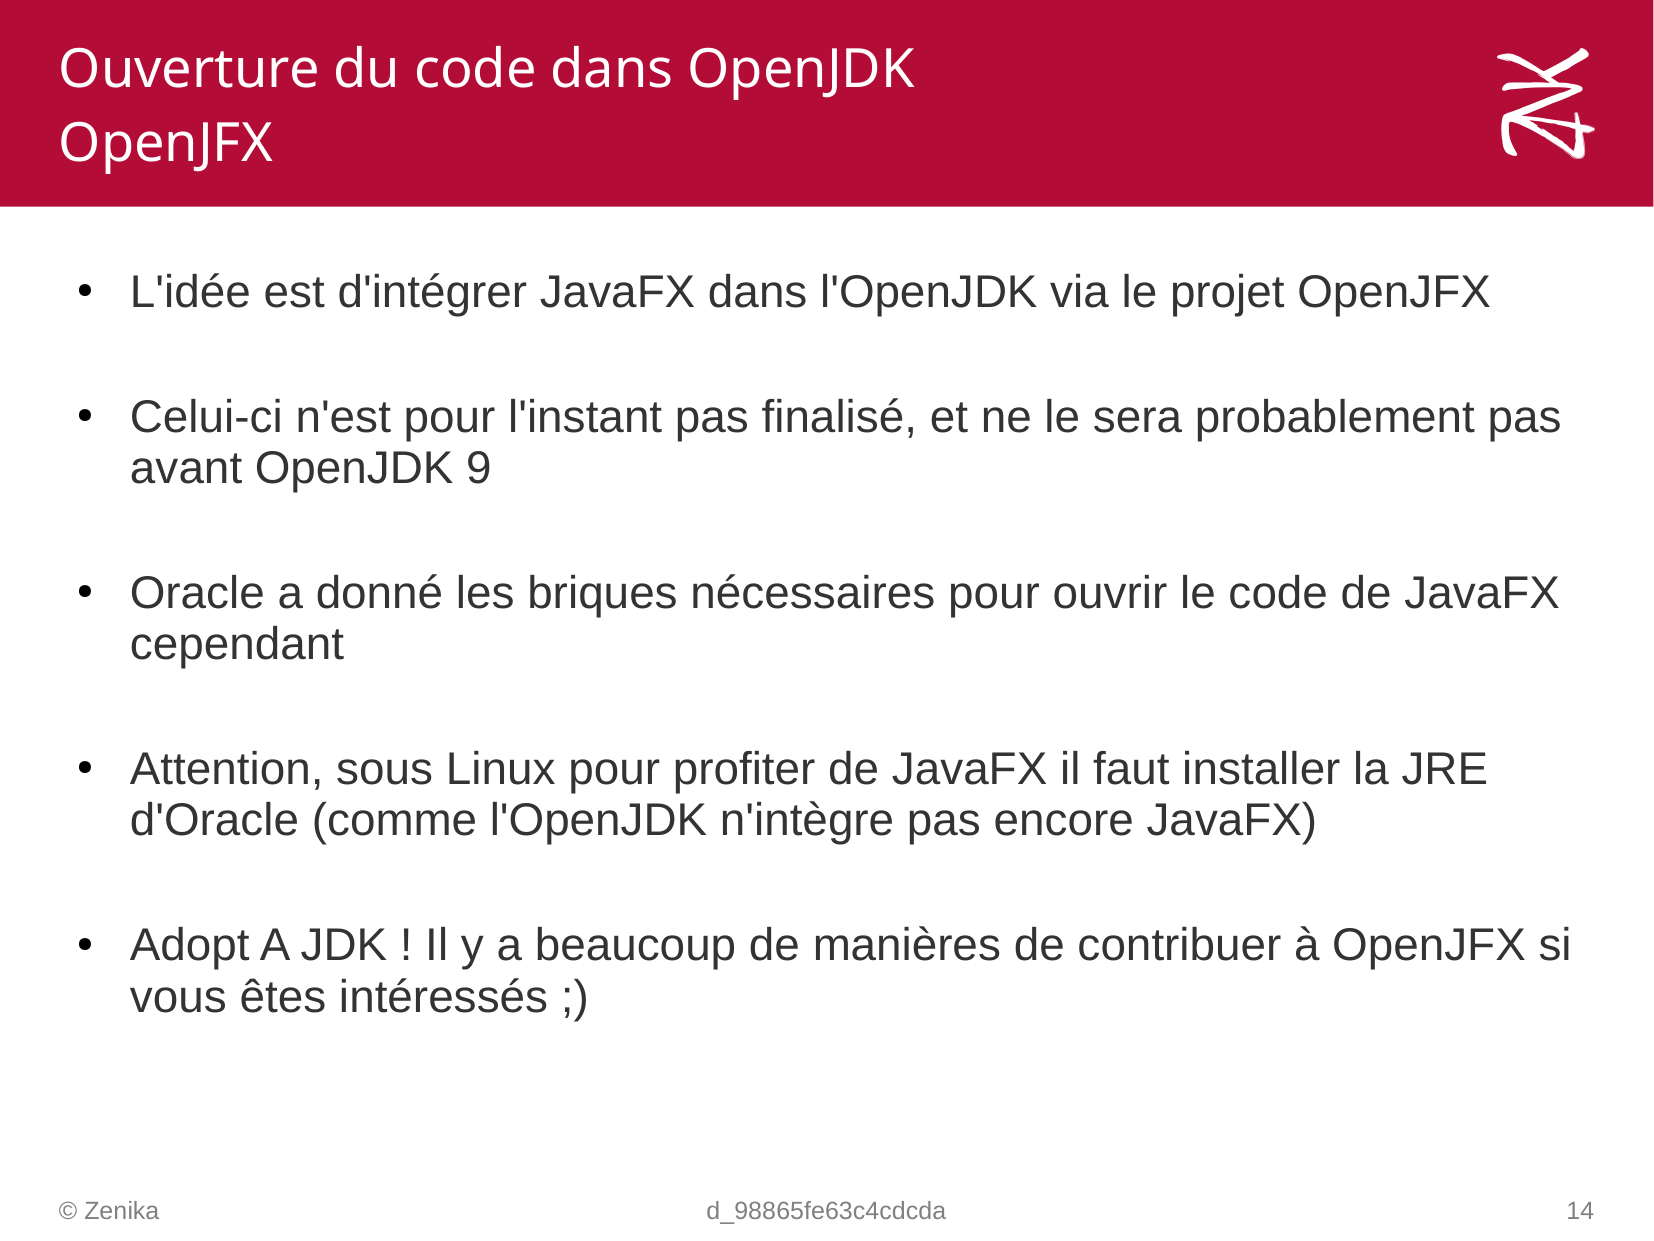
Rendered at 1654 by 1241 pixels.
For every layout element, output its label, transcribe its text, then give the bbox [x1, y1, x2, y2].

title Ouverture du code dans OpenJDK OpenJFX [59, 29, 1595, 178]
list L'idée est d'intégrer JavaFX dans l'OpenJDK via le projet OpenJFX Celui-ci n'est pour l'instant pas finalisé, et ne le sera probablement pas avant OpenJDK 9 Oracle a donné les briques nécessaires pour ouvrir le code de JavaFX cependant Attention, sous Linux pour profiter de JavaFX il faut installer la JRE d'Oracle (comme l'OpenJDK n'intègre pas encore JavaFX) Adopt A JDK ! Il y a beaucoup de manières de contribuer à OpenJFX si vous êtes intéressés ;) [59, 265, 1595, 1182]
